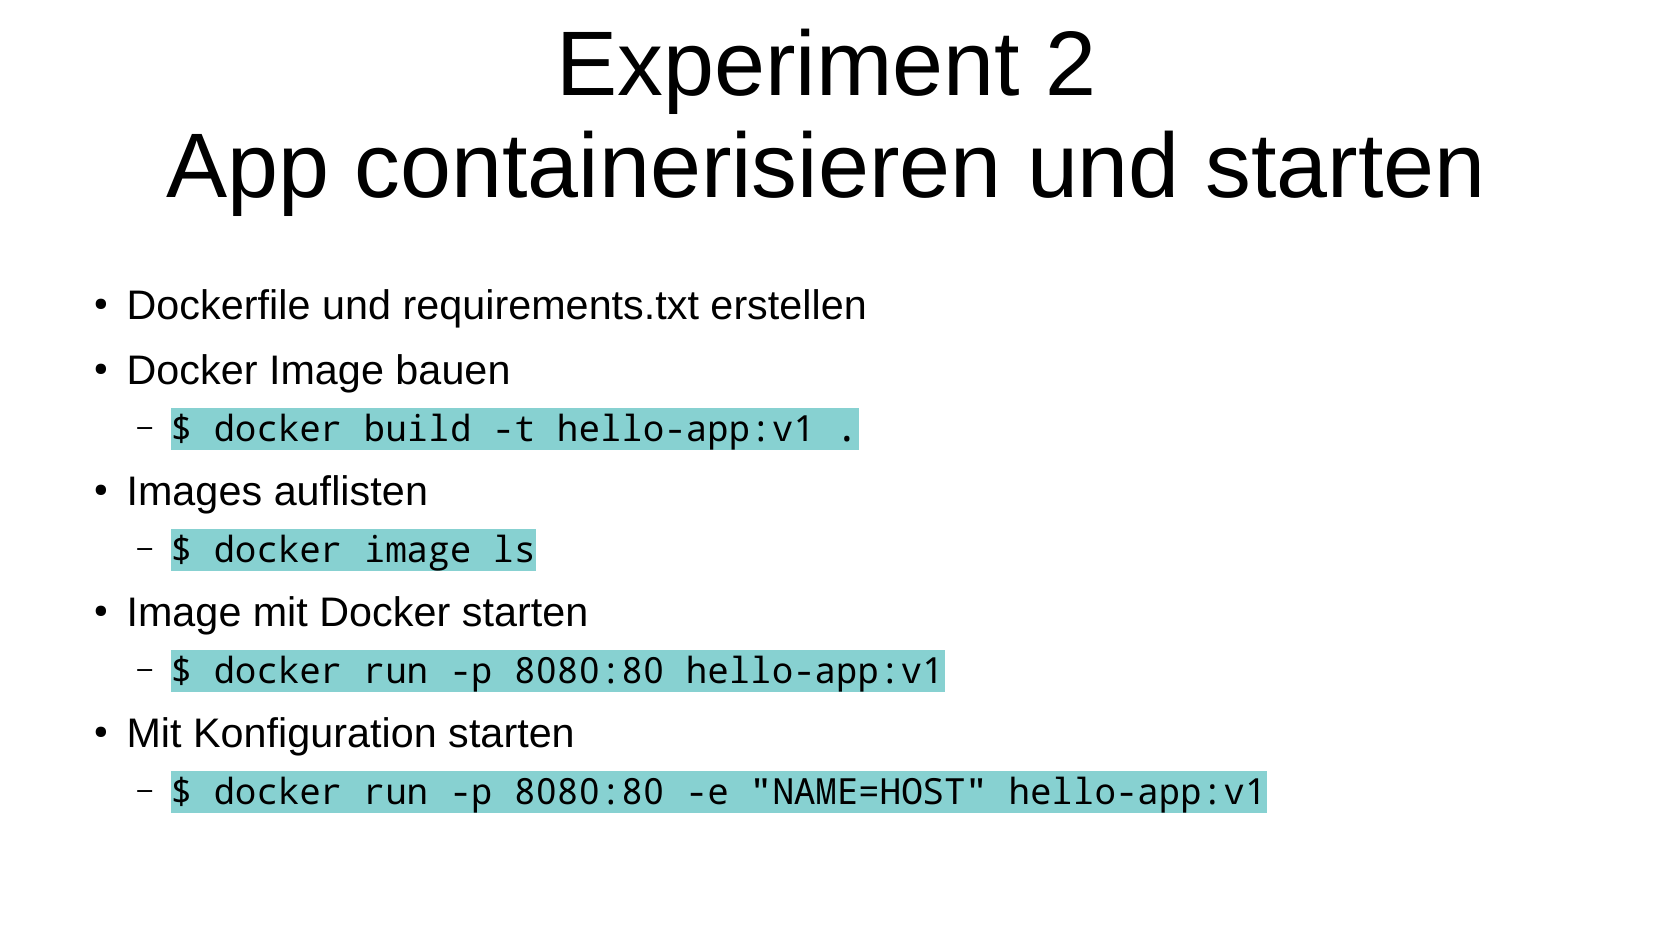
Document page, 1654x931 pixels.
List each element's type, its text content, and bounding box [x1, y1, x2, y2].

list Dockerfile und requirements.txt erstellen Docker Image bauen $ docker build -t hello-app:v1 . Images auflisten $ docker image ls Image mit Docker starten $ docker run -p 8080:80 hello-app:v1 Mit Konfiguration starten $ docker run -p 8080:80 -e "NAME=HOST" hello-app:v1 [82, 282, 1571, 822]
title Experiment 2 App containerisieren und starten [82, 12, 1571, 218]
